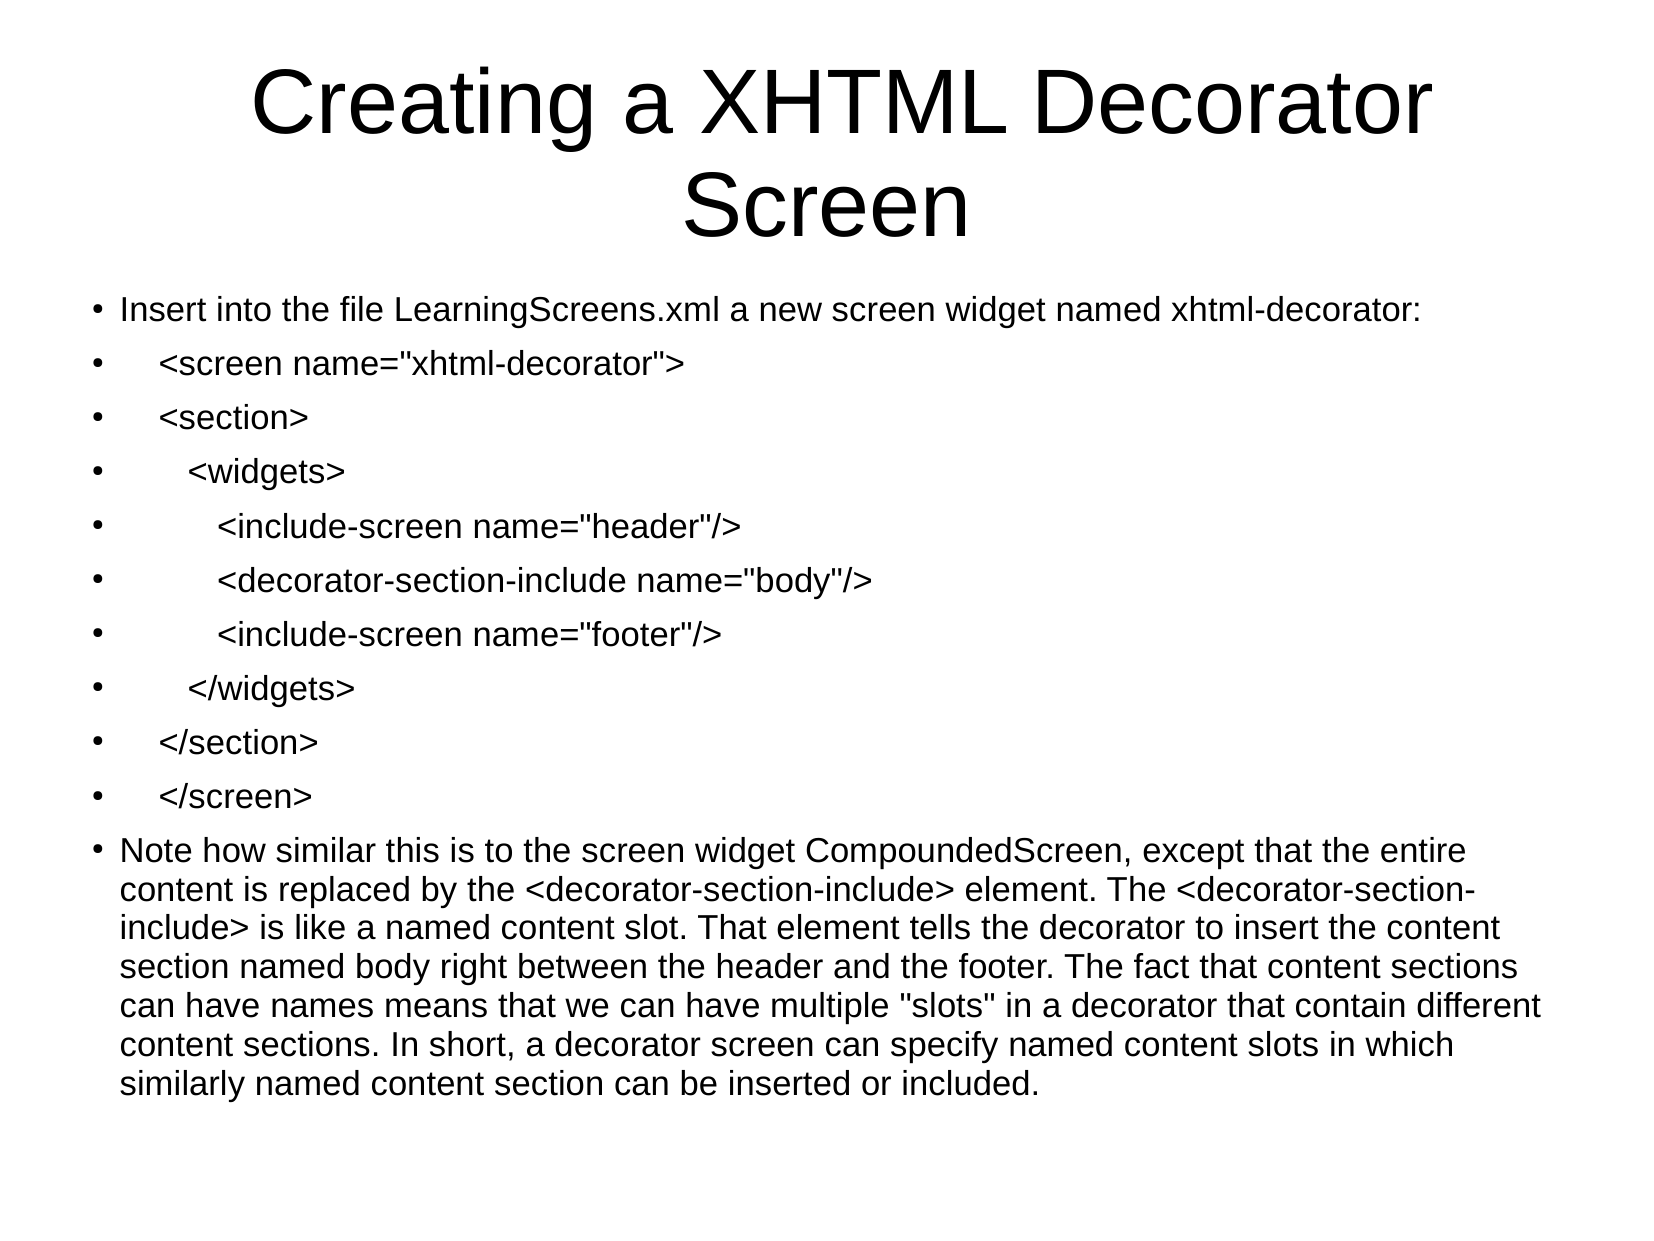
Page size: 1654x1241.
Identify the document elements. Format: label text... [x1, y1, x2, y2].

list Insert into the file LearningScreens.xml a new screen widget named xhtml-decorator: <screen name="xhtml-decorator"> <section> <widgets> <include-screen name="header"/> <decorator-section-include name="body"/> <include-screen name="footer"/> </widgets> </section> </screen> Note how similar this is to the screen widget CompoundedScreen, except that the entire content is replaced by the <decorator-section-include> element. The <decorator-section-include> is like a named content slot. That element tells the decorator to insert the content section named body right between the header and the footer. The fact that content sections can have names means that we can have multiple "slots" in a decorator that contain different content sections. In short, a decorator screen can specify named content slots in which similarly named content section can be inserted or included. [82, 290, 1571, 1109]
title Creating a XHTML Decorator Screen [82, 39, 1571, 267]
